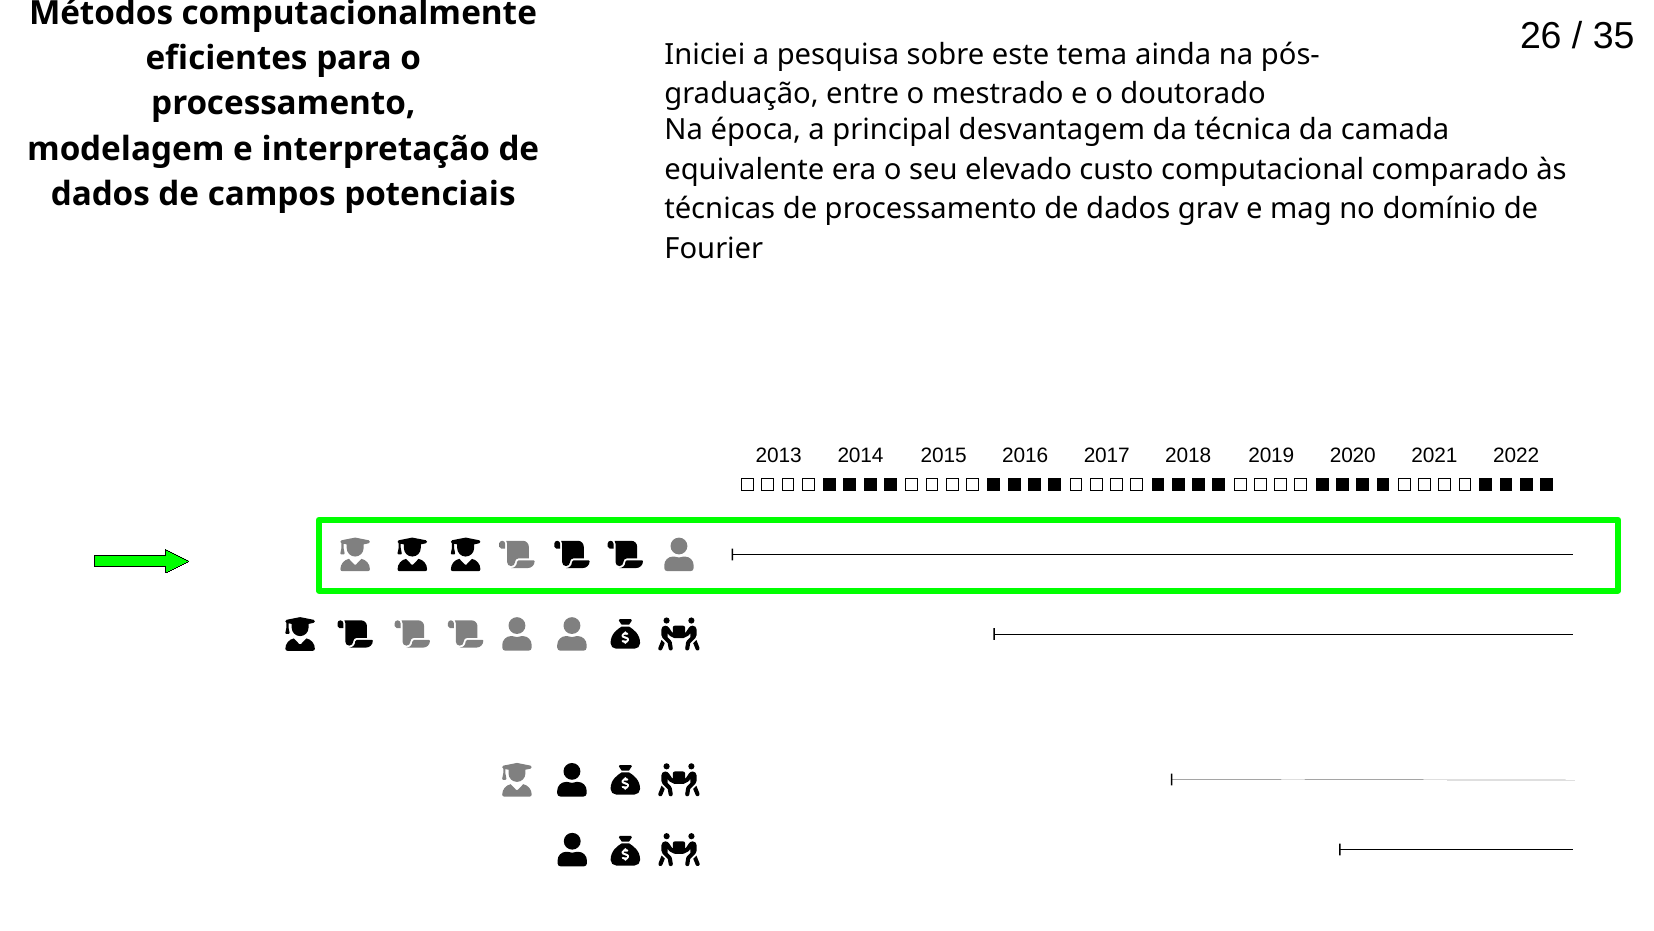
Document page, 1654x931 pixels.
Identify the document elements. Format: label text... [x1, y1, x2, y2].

text_box [393, 611, 432, 654]
picture [658, 617, 700, 651]
text_box 2022 [1478, 436, 1555, 475]
text_box [1274, 478, 1287, 491]
text_box [446, 611, 485, 654]
text_box [1234, 478, 1247, 491]
text_box [1172, 478, 1185, 491]
text_box [1192, 478, 1205, 491]
picture [285, 617, 315, 651]
text_box [946, 478, 959, 491]
text_box [843, 478, 856, 491]
text_box 2021 [1396, 436, 1473, 475]
text_box [1152, 478, 1164, 491]
text_box 2017 [1068, 436, 1145, 475]
picture [658, 833, 700, 867]
text_box [1070, 478, 1082, 491]
text_box Métodos computacionalmente eficientes para o processamento, modelagem e interpretação de dados de campos potenciais [11, 3, 556, 201]
text_box [1090, 478, 1103, 491]
picture [658, 763, 700, 797]
text_box [1028, 478, 1041, 491]
text_box [1398, 478, 1411, 491]
text_box [966, 478, 979, 491]
text_box [333, 532, 372, 575]
text_box 2020 [1315, 436, 1391, 475]
text_box [659, 534, 698, 577]
text_box [1479, 478, 1492, 491]
text_box [1377, 478, 1389, 491]
text_box [741, 478, 754, 491]
text_box Iniciei a pesquisa sobre este tema ainda na pós-graduação, entre o mestrado e o doutorado [649, 3, 1382, 118]
text_box [1520, 478, 1533, 491]
picture [557, 762, 587, 797]
picture [337, 618, 373, 650]
text_box Na época, a principal desvantagem da técnica da camada equivalente era o seu elevado custo computacional comparado às técnicas de processamento de dados grav e mag no domínio de Fourier [649, 118, 1630, 257]
text_box 2019 [1233, 436, 1310, 475]
text_box [884, 478, 897, 491]
text_box [823, 478, 836, 491]
text_box [1212, 478, 1225, 491]
text_box [864, 478, 877, 491]
text_box [1336, 478, 1349, 491]
text_box [1008, 478, 1021, 491]
picture [607, 538, 644, 571]
picture [450, 537, 481, 572]
text_box <number> / 35 [1375, 0, 1654, 71]
text_box 2018 [1150, 436, 1227, 475]
text_box [497, 758, 536, 801]
text_box [987, 478, 1000, 491]
text_box [1356, 478, 1369, 491]
text_box 2015 [905, 436, 982, 475]
text_box [1048, 478, 1061, 491]
text_box [761, 478, 774, 491]
text_box [926, 478, 938, 491]
picture [610, 619, 641, 649]
text_box [1110, 478, 1123, 491]
text_box [1130, 478, 1143, 491]
text_box [1459, 478, 1471, 491]
picture [557, 832, 588, 867]
picture [610, 765, 641, 795]
text_box [1500, 478, 1512, 491]
text_box 2016 [987, 436, 1064, 475]
text_box [94, 549, 189, 573]
picture [397, 537, 428, 572]
picture [610, 835, 641, 866]
text_box [1294, 478, 1307, 491]
text_box [905, 478, 918, 491]
text_box [1418, 478, 1431, 491]
picture [554, 538, 590, 571]
text_box 2013 [740, 436, 817, 475]
text_box [782, 478, 794, 491]
text_box [499, 532, 538, 575]
text_box [1540, 478, 1553, 491]
text_box [552, 611, 591, 654]
text_box 2014 [822, 436, 899, 475]
text_box [802, 478, 815, 491]
text_box [497, 611, 536, 654]
text_box [1438, 478, 1451, 491]
text_box [1254, 478, 1267, 491]
text_box [1316, 478, 1329, 491]
